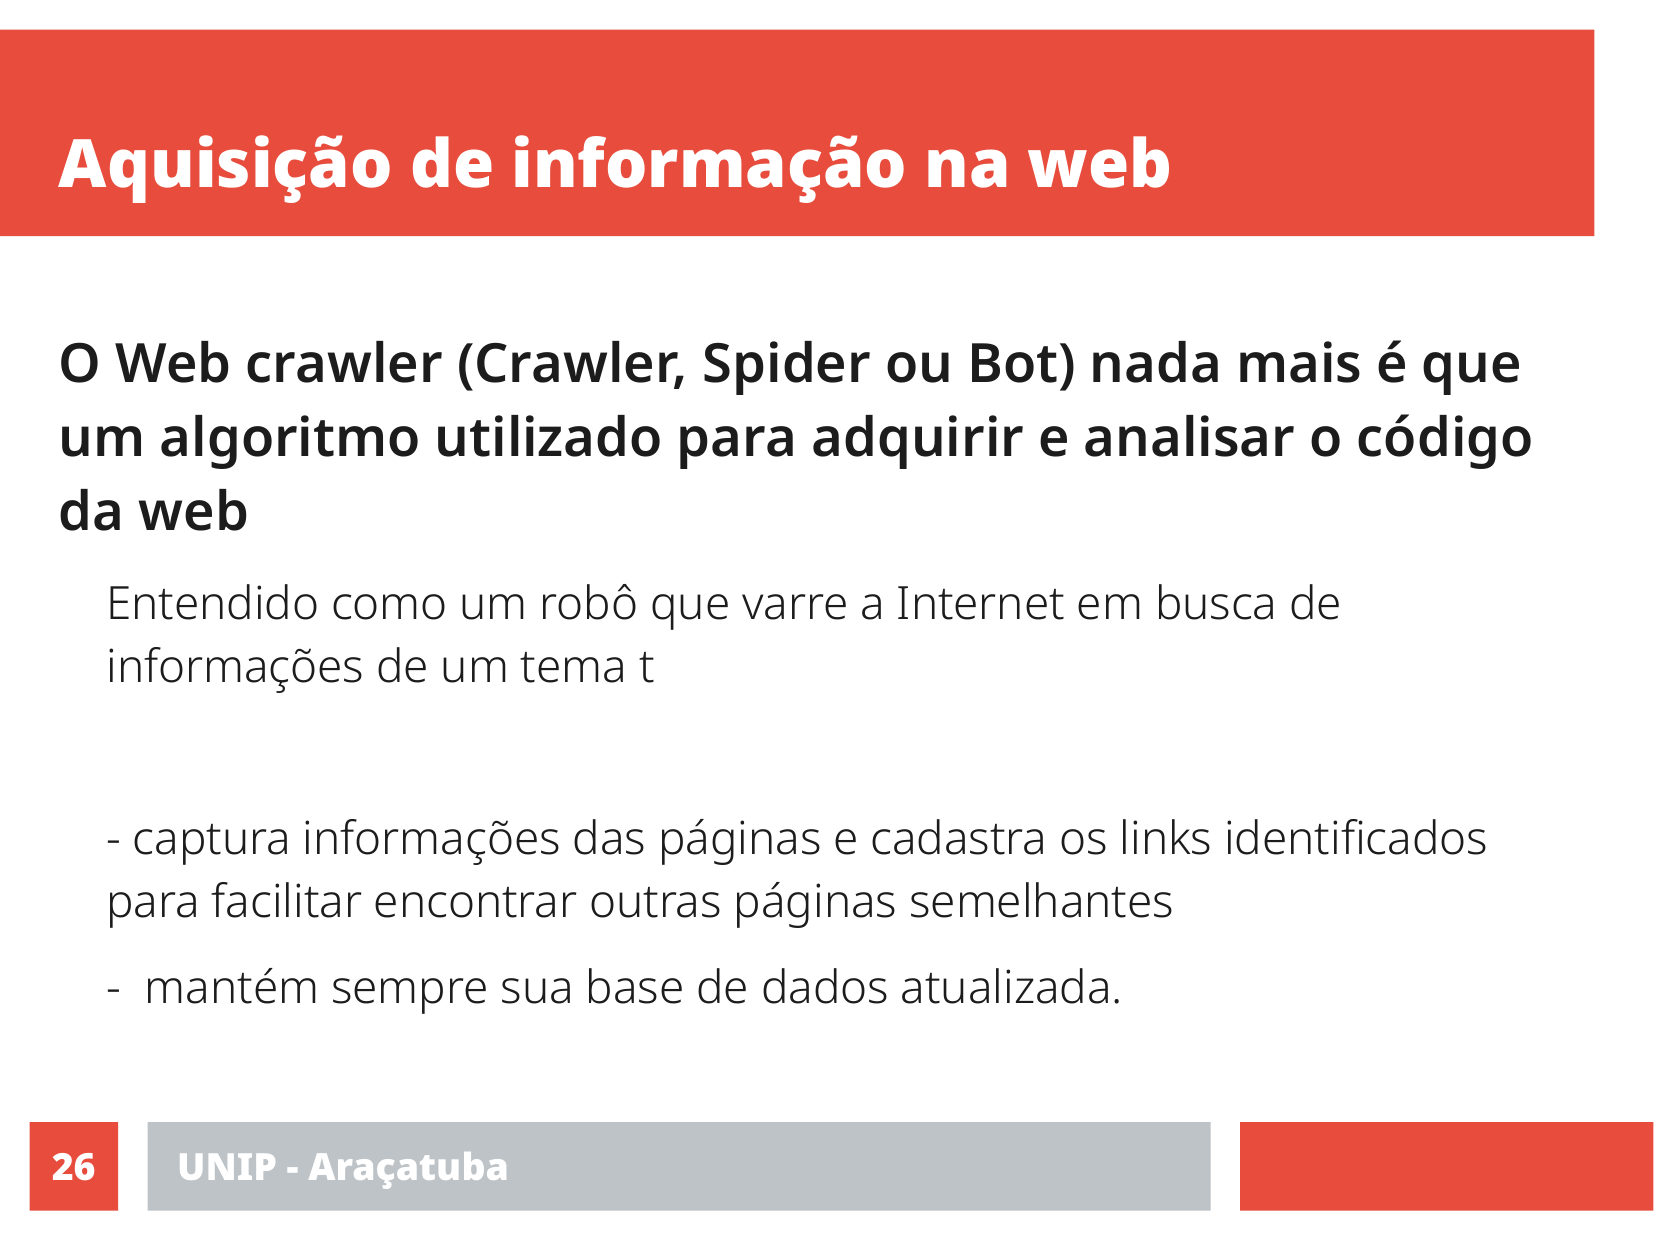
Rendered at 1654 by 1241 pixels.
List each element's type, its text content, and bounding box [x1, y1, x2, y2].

list O Web crawler (Crawler, Spider ou Bot) nada mais é que um algoritmo utilizado para adquirir e analisar o código da web Entendido como um robô que varre a Internet em busca de informações de um tema t - captura informações das páginas e cadastra os links identificados para facilitar encontrar outras páginas semelhantes - mantém sempre sua base de dados atualizada. [59, 324, 1565, 1093]
title Aquisição de informação na web [59, 59, 1595, 207]
